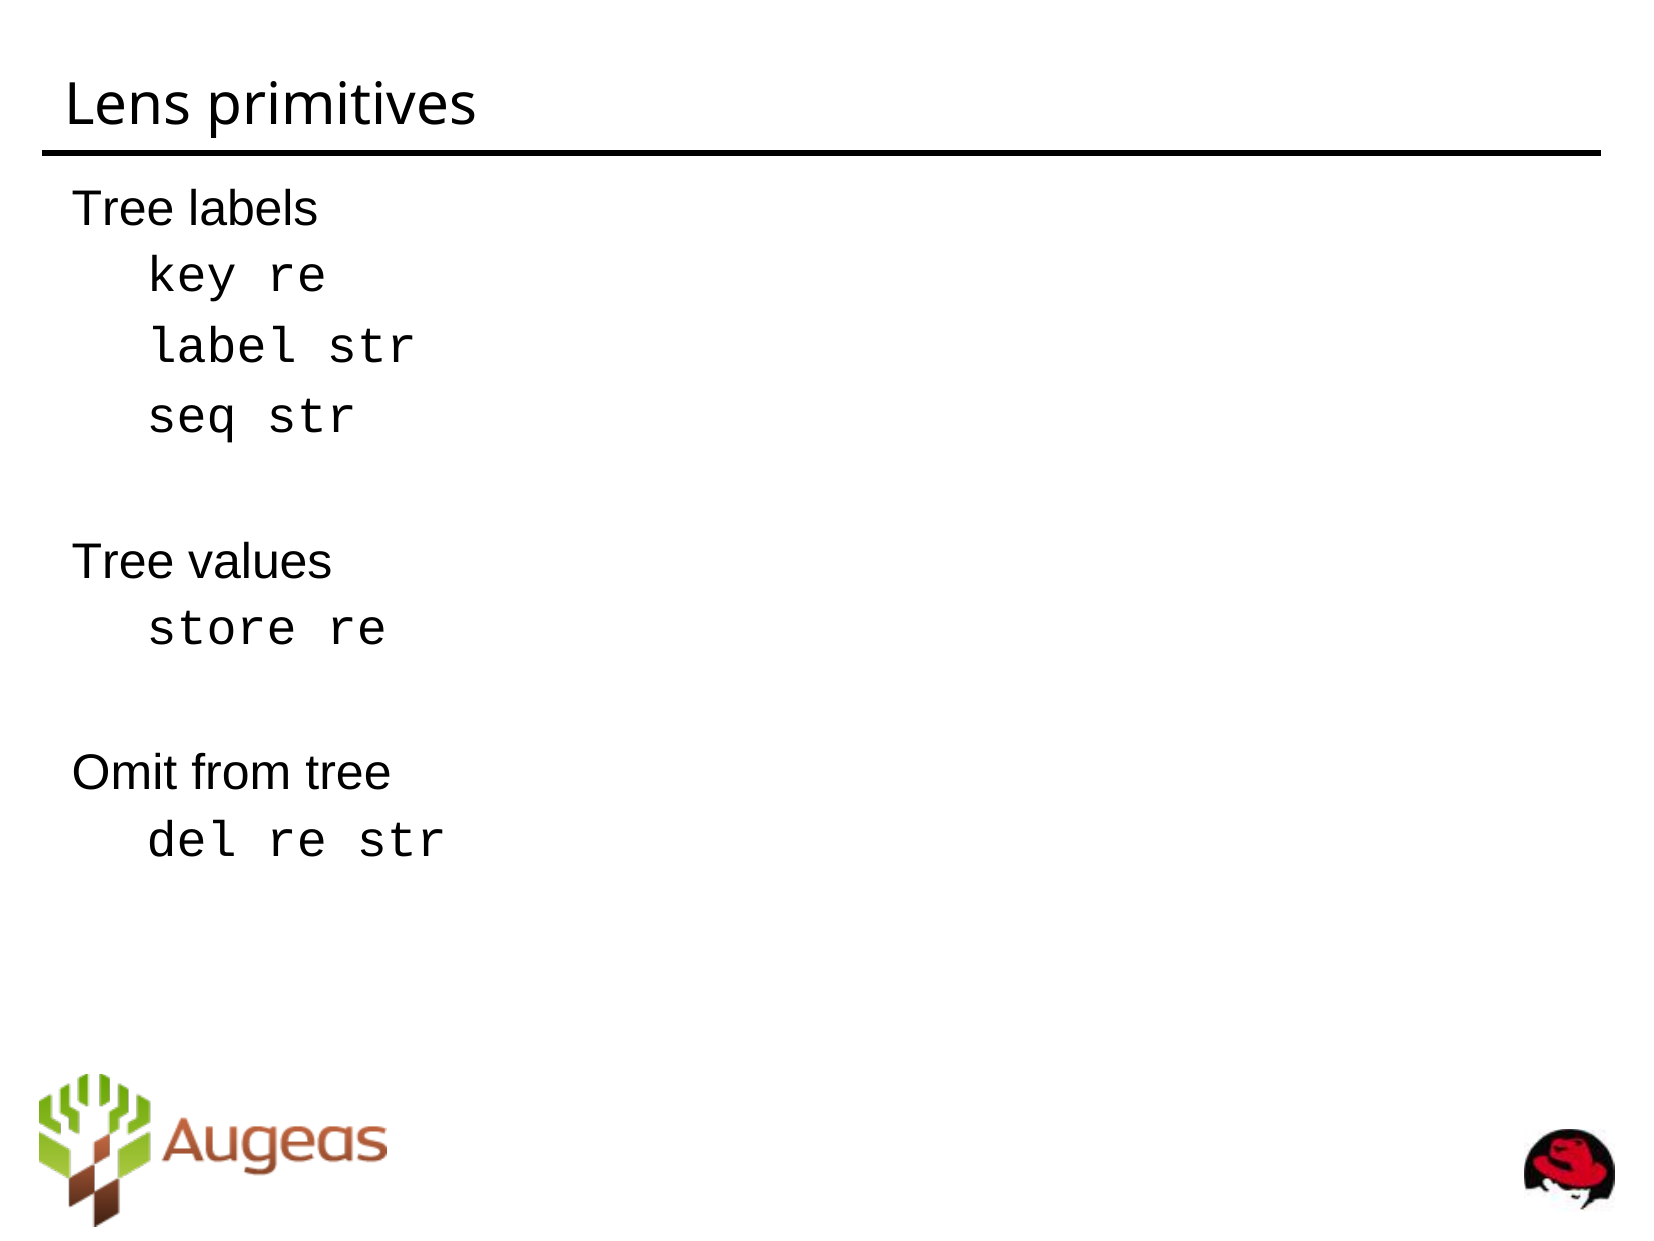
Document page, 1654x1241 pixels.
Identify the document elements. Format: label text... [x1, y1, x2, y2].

title Lens primitives [64, 42, 1496, 161]
list Tree labels key re label str seq str Tree values store re Omit from tree del re str [71, 180, 1495, 1089]
picture [1524, 1129, 1615, 1220]
picture [39, 1074, 387, 1227]
